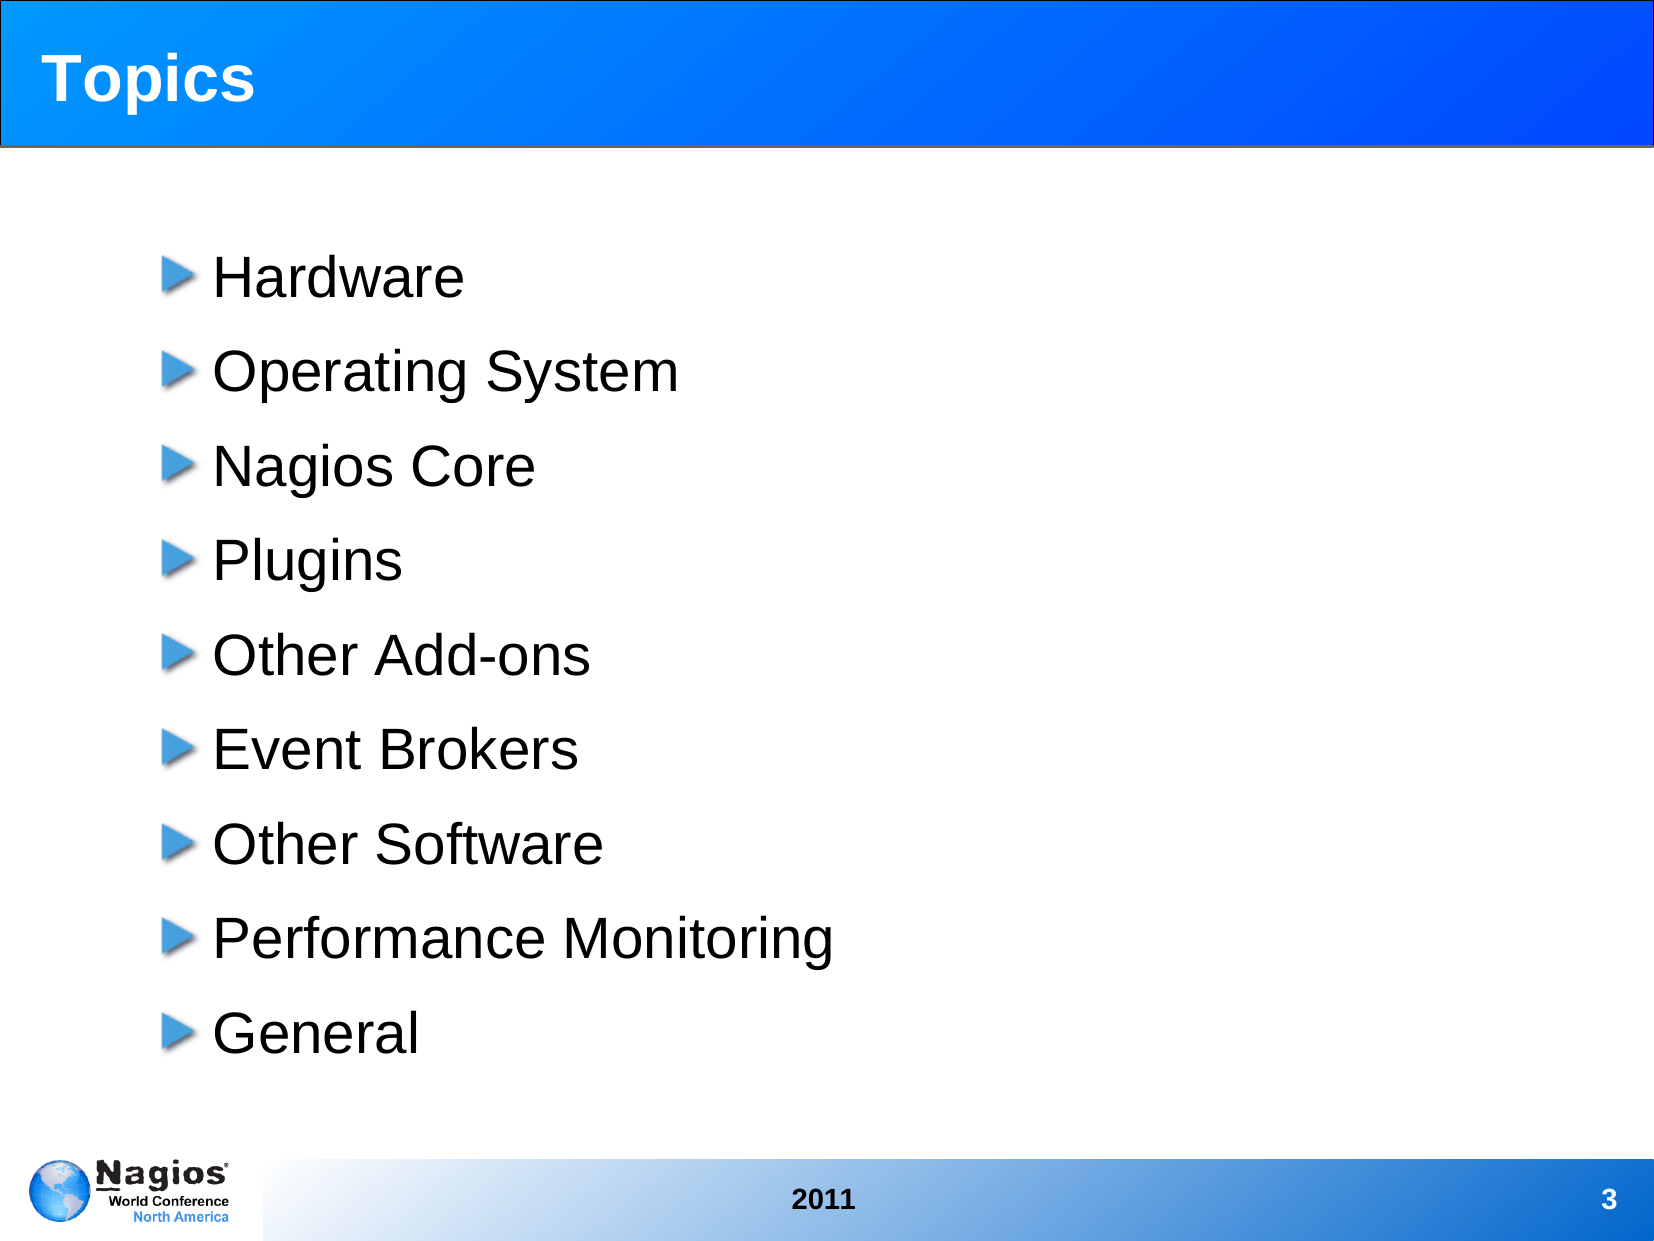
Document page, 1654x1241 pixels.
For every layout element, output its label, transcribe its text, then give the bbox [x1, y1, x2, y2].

title Topics [41, 29, 1248, 127]
picture [29, 1159, 229, 1235]
list Hardware Operating System Nagios Core Plugins Other Add-ons Event Brokers Other Software Performance Monitoring General [141, 244, 1143, 1161]
